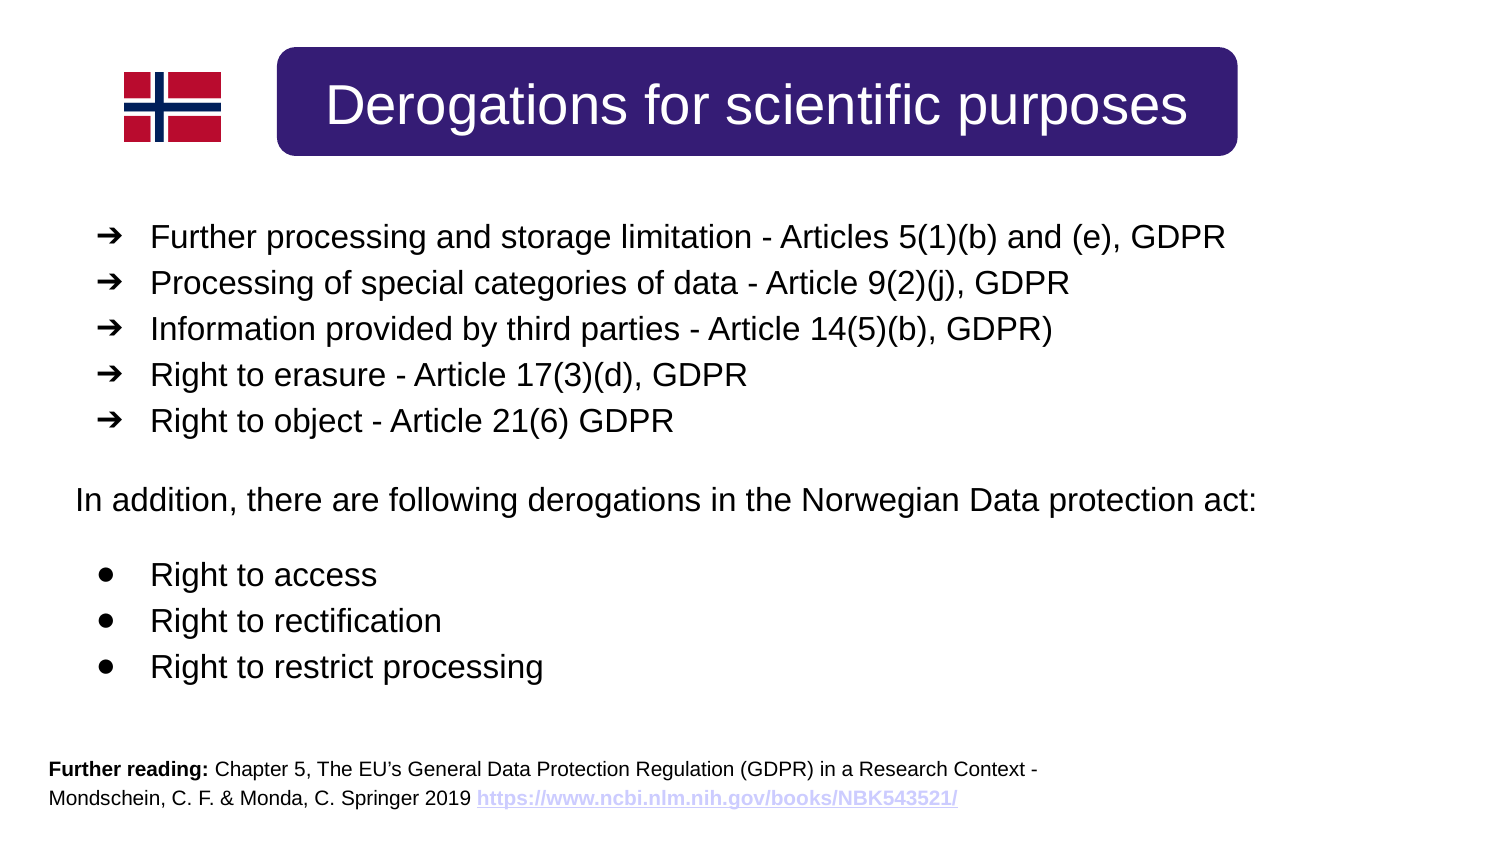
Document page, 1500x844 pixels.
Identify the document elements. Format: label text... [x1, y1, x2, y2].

text_box Further processing and storage limitation - Articles 5(1)(b) and (e), GDPR Processing of special categories of data - Article 9(2)(j), GDPR Information provided by third parties - Article 14(5)(b), GDPR) Right to erasure - Article 17(3)(d), GDPR Right to object - Article 21(6) GDPR [75, 195, 1404, 457]
picture [124, 72, 221, 142]
text_box Derogations for scientific purposes [277, 47, 1237, 156]
text_box In addition, there are following derogations in the Norwegian Data protection act: Right to access Right to rectification Right to restrict processing [75, 457, 1404, 702]
text_box Further reading: Chapter 5, The EU’s General Data Protection Regulation (GDPR) in a Research Context - Mondschein, C. F. & Monda, C. Springer 2019 https://www.ncbi.nlm.nih.gov/books/NBK543521/ [33, 737, 1170, 844]
